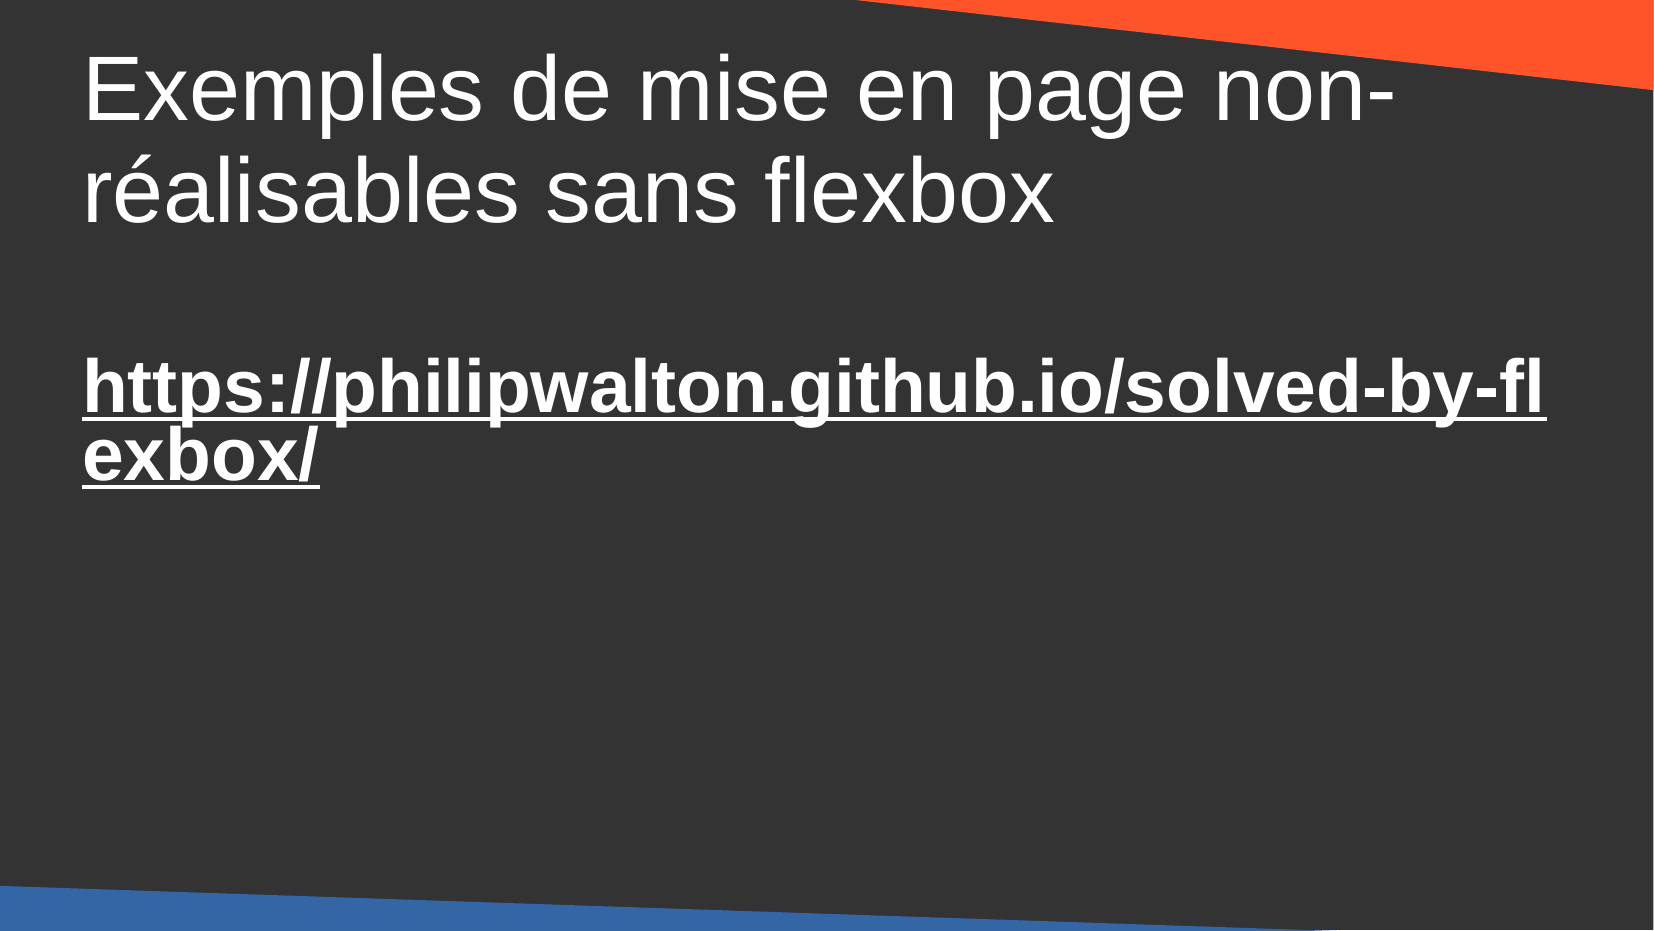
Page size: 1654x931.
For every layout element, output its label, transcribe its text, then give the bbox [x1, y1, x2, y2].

title Exemples de mise en page non-réalisables sans flexbox https://philipwalton.github.io/solved-by-flexbox/ [82, 37, 1571, 662]
text_box [0, 885, 1337, 931]
text_box [855, 0, 1654, 91]
